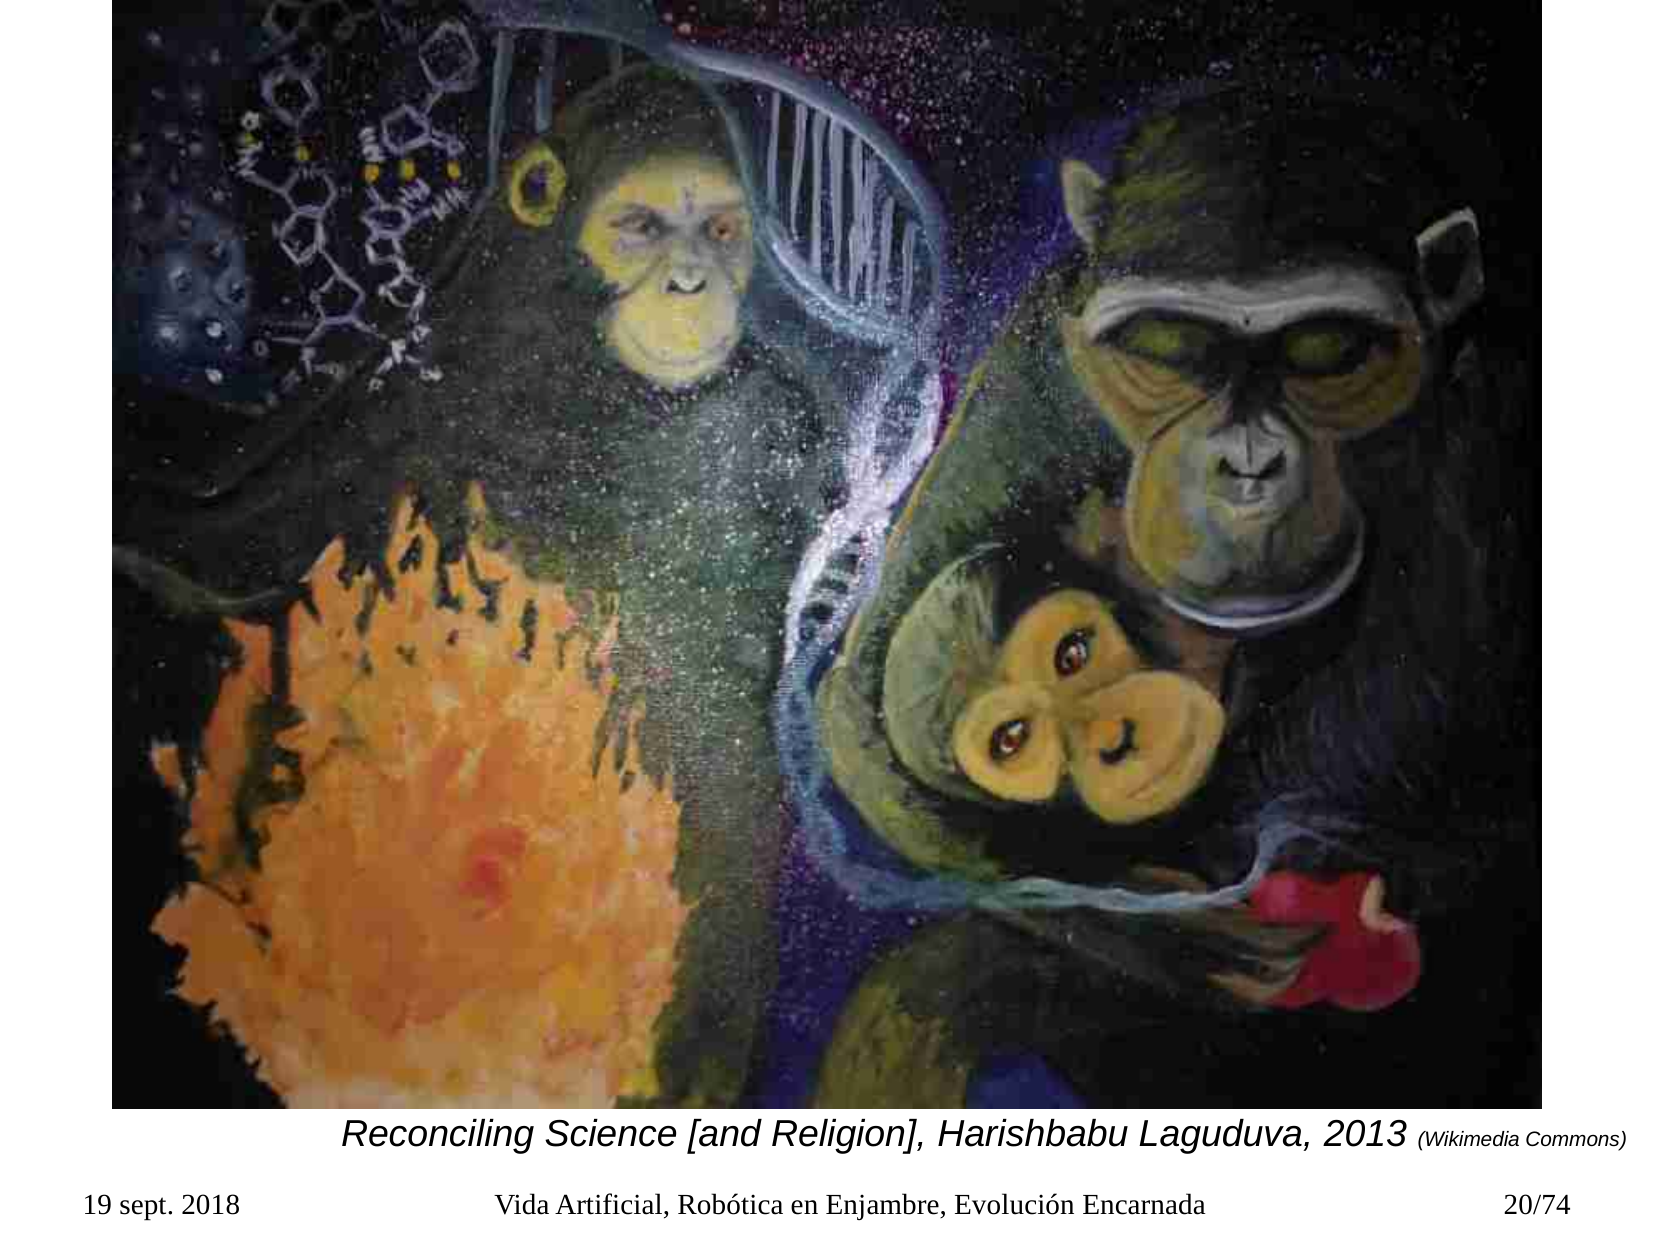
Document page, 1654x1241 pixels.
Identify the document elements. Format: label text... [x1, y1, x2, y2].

picture [112, 0, 1542, 1109]
text_box Reconciling Science [and Religion], Harishbabu Laguduva, 2013 (Wikimedia Commons) [177, 1105, 1642, 1163]
